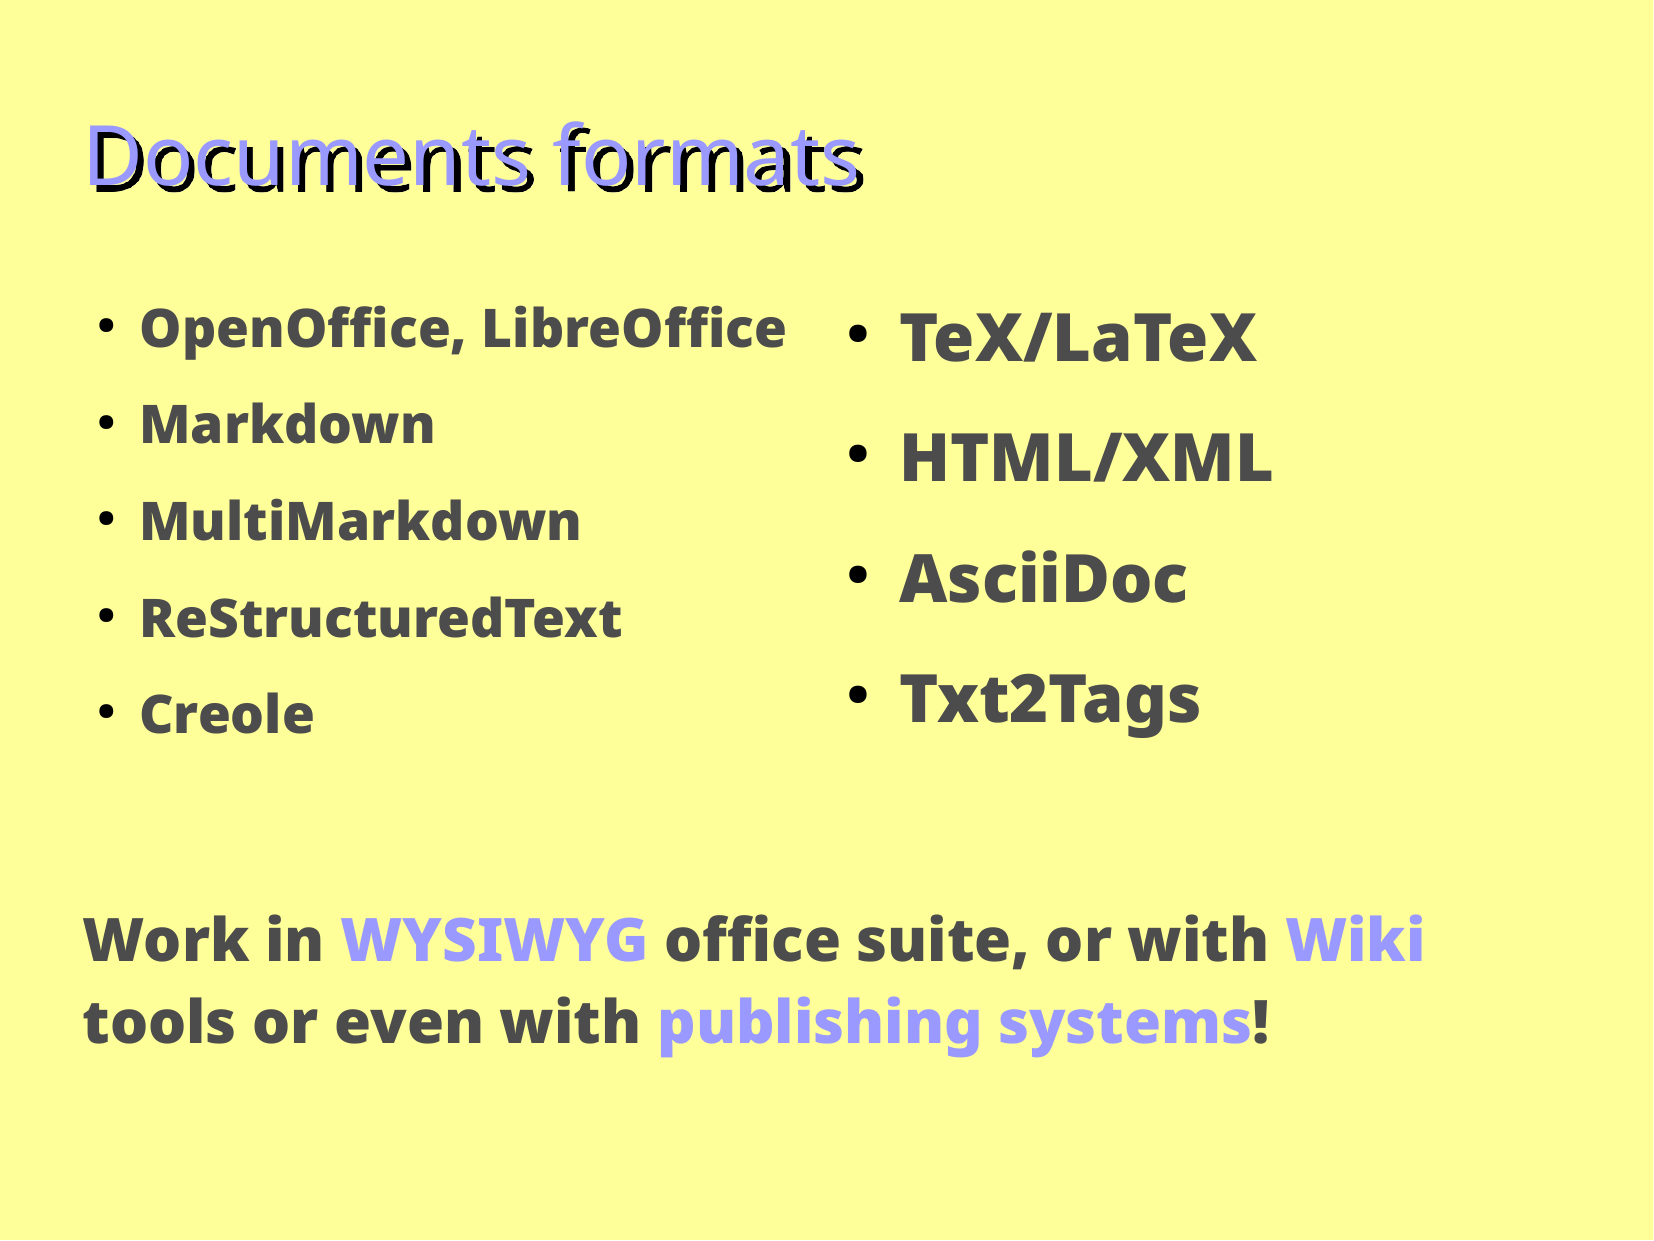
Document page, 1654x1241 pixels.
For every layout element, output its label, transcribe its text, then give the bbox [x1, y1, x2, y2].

list TeX/LaTeX HTML/XML AsciiDoc Txt2Tags [828, 290, 1539, 815]
title Documents formats [82, 49, 1571, 257]
list OpenOffice, LibreOffice Markdown MultiMarkdown ReStructuredText Creole [82, 290, 793, 815]
list Work in WYSIWYG office suite, or with Wiki tools or even with publishing systems! [82, 897, 1538, 1123]
